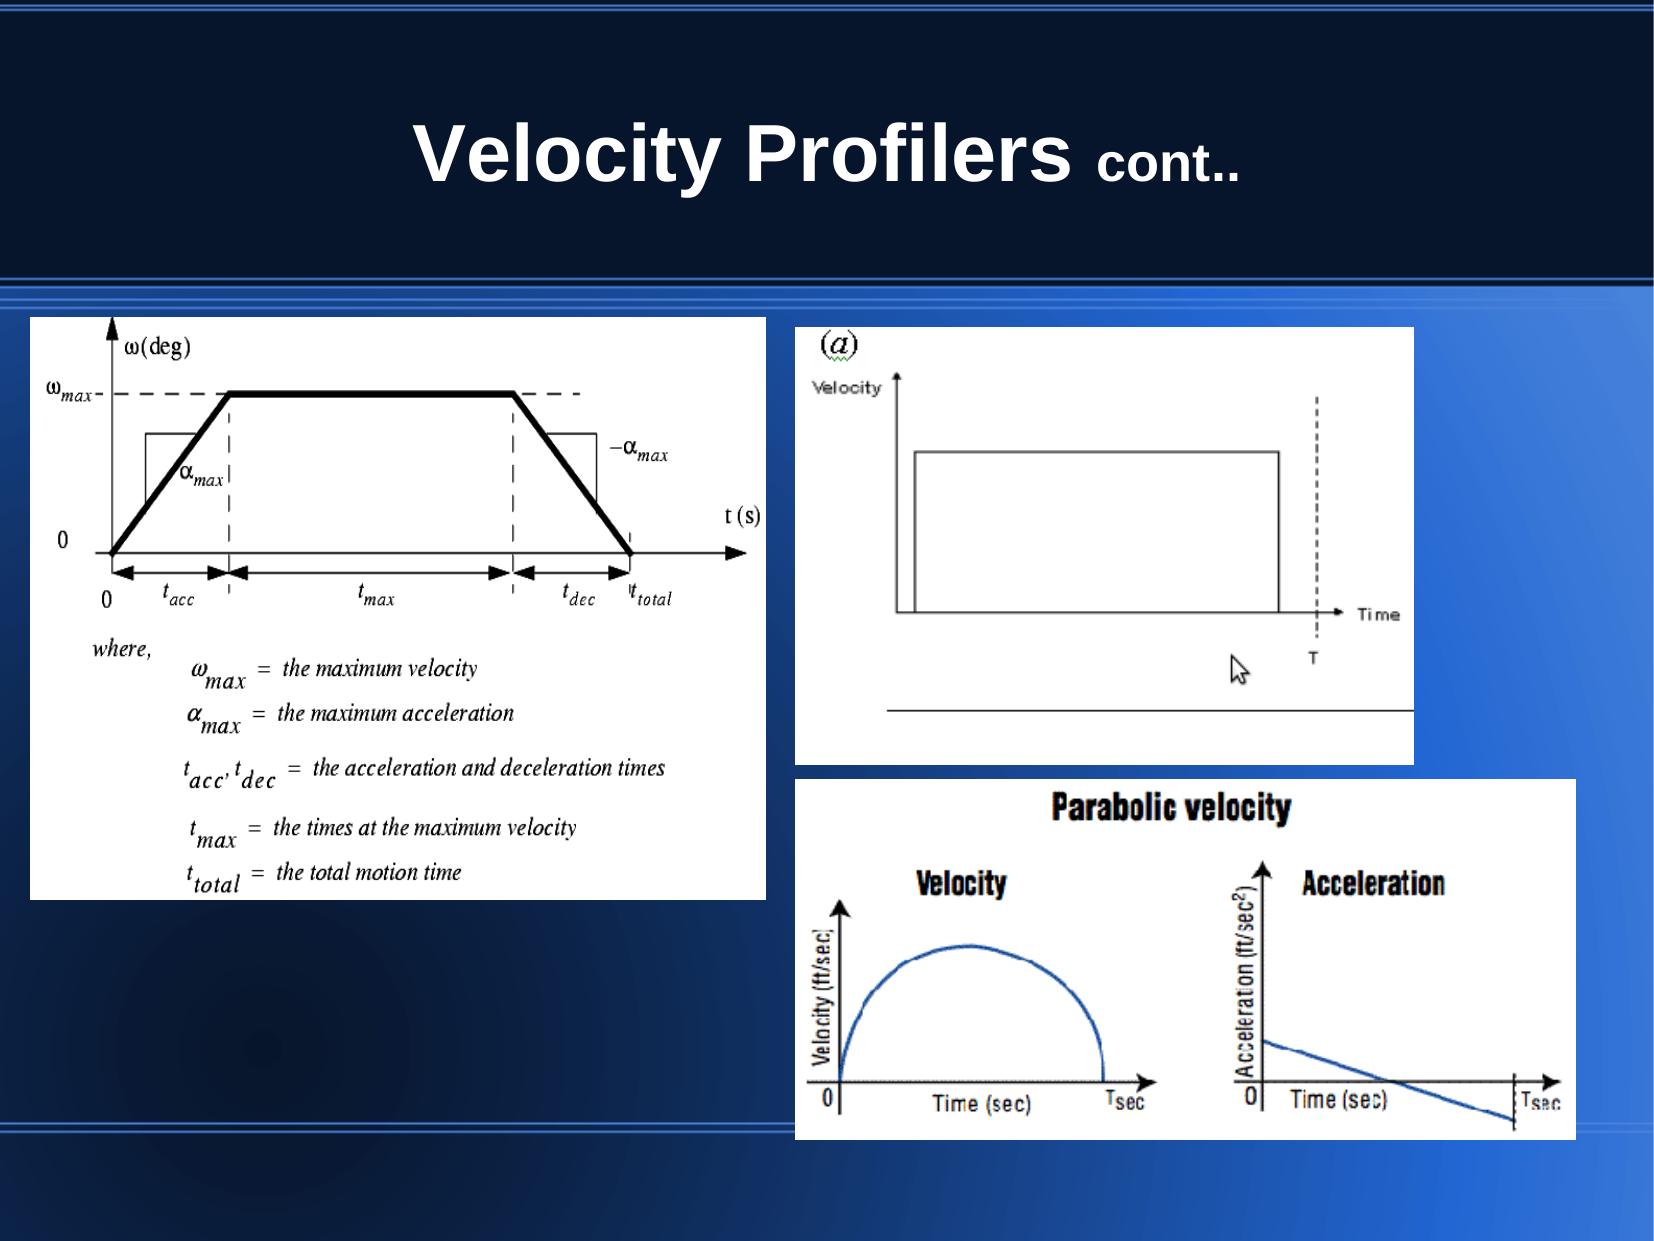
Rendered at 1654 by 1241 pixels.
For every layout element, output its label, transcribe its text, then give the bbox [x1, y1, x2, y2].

title Velocity Profilers cont.. [82, 49, 1571, 257]
picture [0, 0, 1654, 1241]
